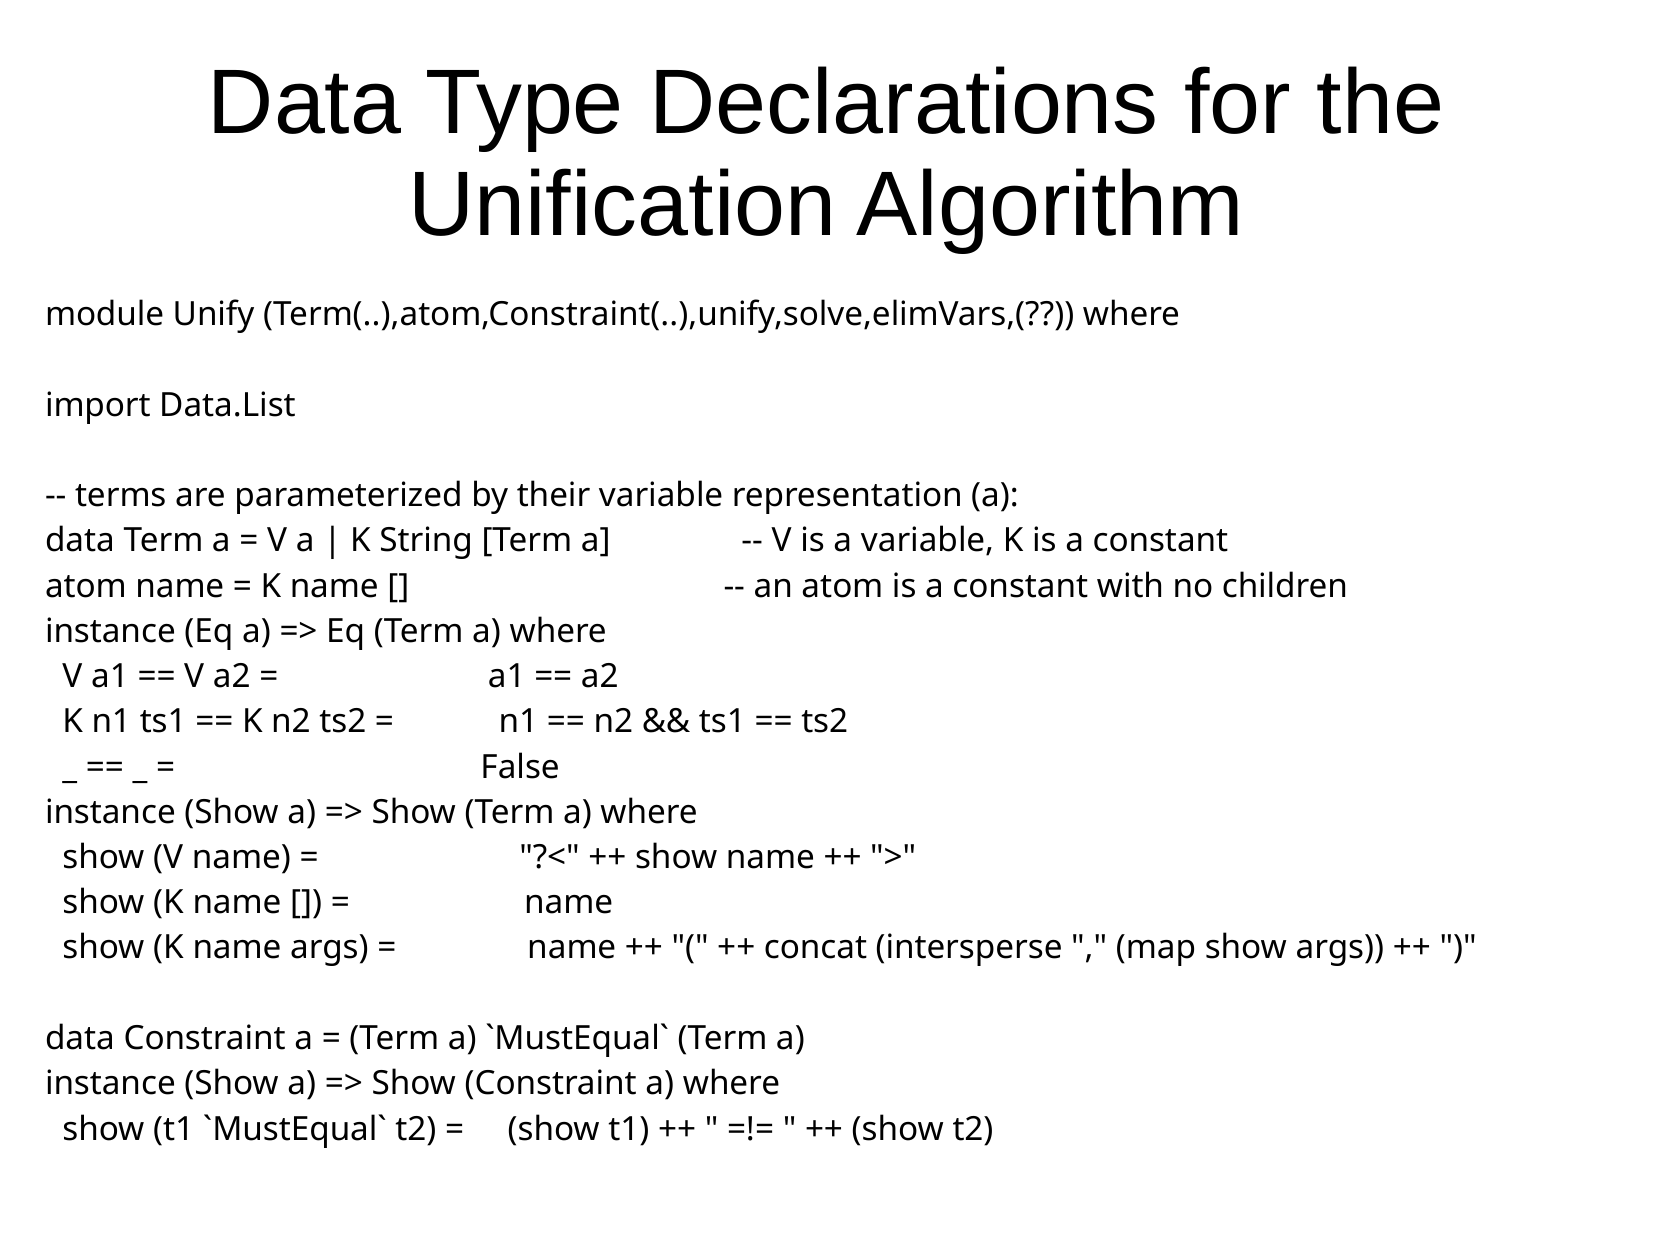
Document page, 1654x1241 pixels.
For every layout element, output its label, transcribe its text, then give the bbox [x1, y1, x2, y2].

title Data Type Declarations for the Unification Algorithm [82, 49, 1571, 257]
list module Unify (Term(..),atom,Constraint(..),unify,solve,elimVars,(??)) where import Data.List -- terms are parameterized by their variable representation (a): data Term a = V a | K String [Term a] -- V is a variable, K is a constant atom name = K name [] -- an atom is a constant with no children instance (Eq a) => Eq (Term a) where V a1 == V a2 = a1 == a2 K n1 ts1 == K n2 ts2 = n1 == n2 && ts1 == ts2 _ == _ = False instance (Show a) => Show (Term a) where show (V name) = "?<" ++ show name ++ ">" show (K name []) = name show (K name args) = name ++ "(" ++ concat (intersperse "," (map show args)) ++ ")" data Constraint a = (Term a) `MustEqual` (Term a) instance (Show a) => Show (Constraint a) where show (t1 `MustEqual` t2) = (show t1) ++ " =!= " ++ (show t2) [45, 290, 1606, 1109]
